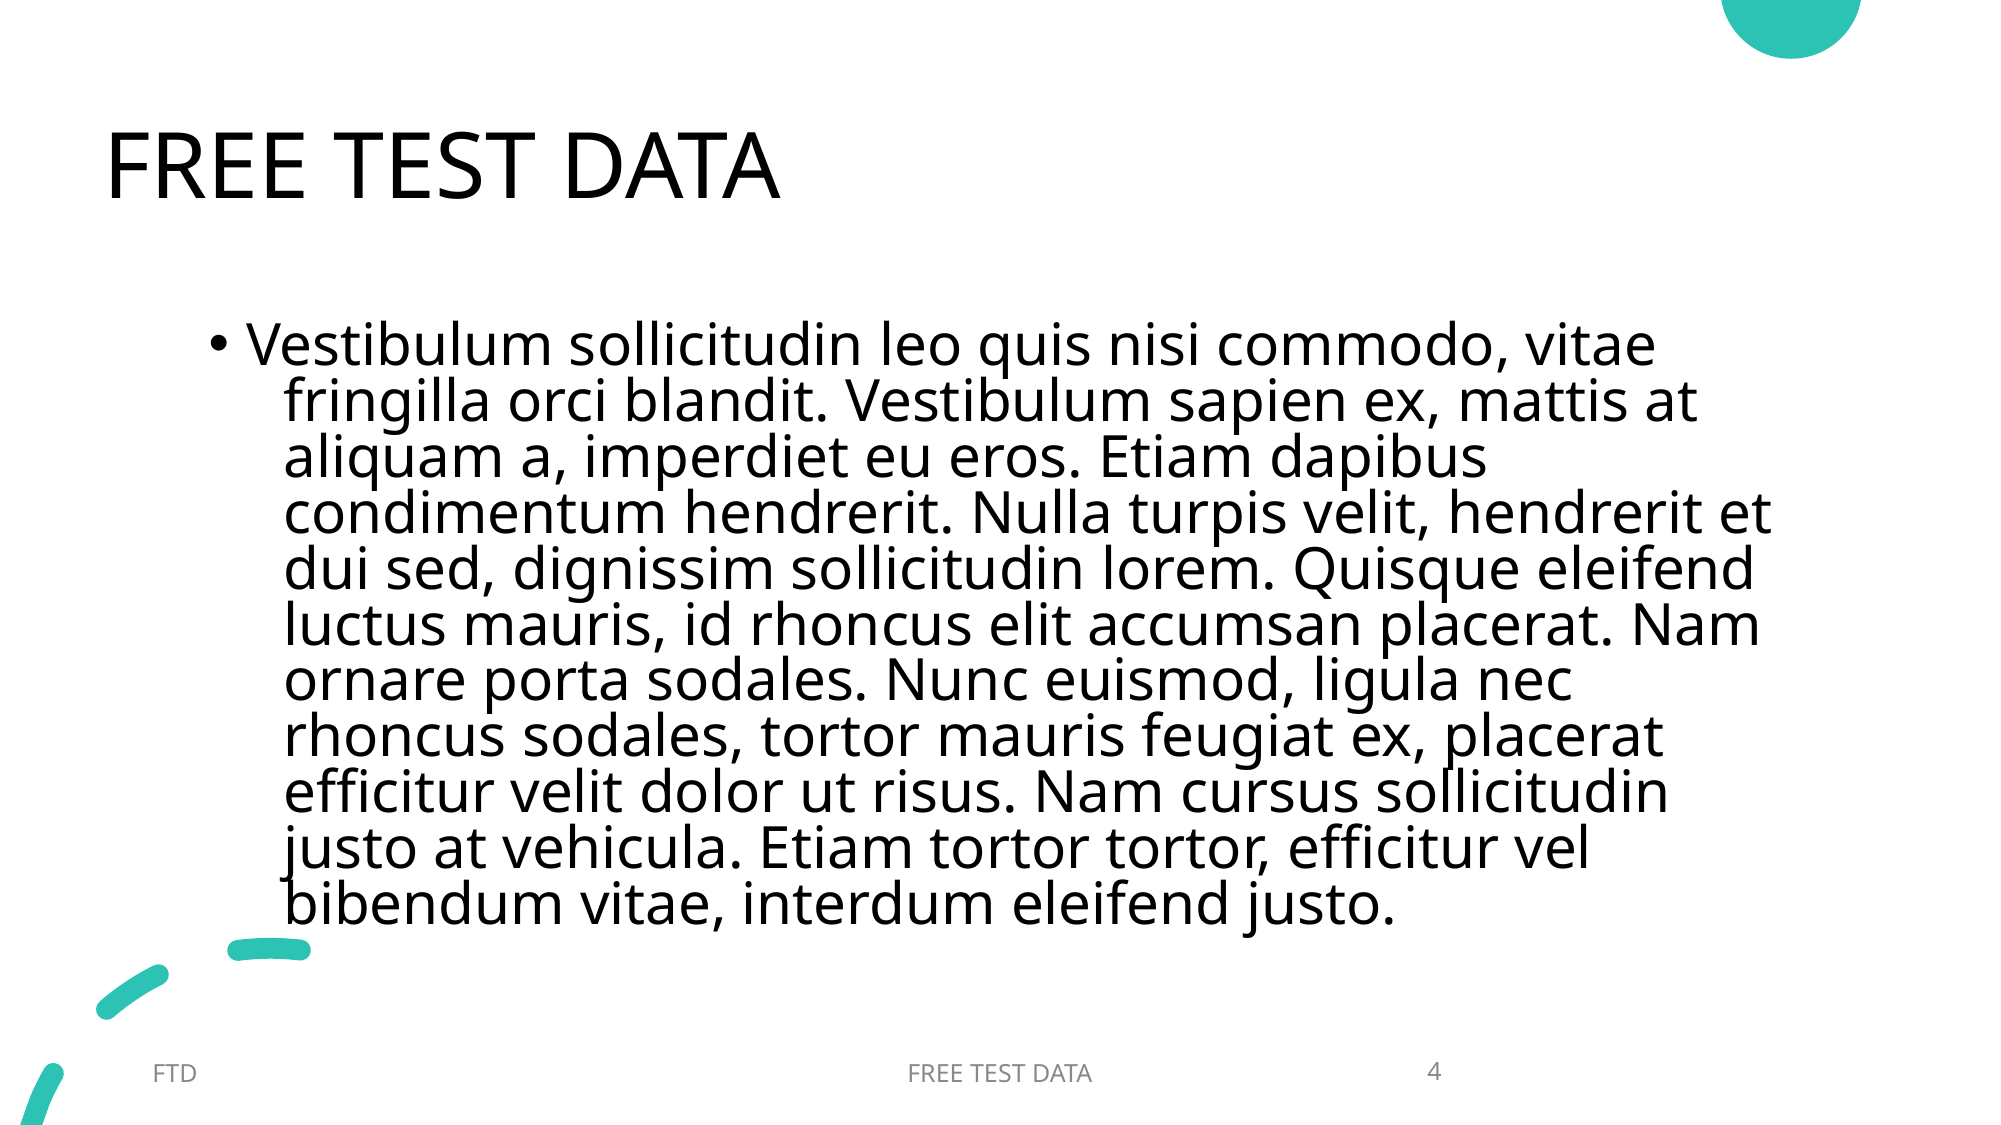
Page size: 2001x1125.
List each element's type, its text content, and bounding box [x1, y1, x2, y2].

text_box 4 [1412, 1042, 1863, 1103]
text_box FREE TEST DATA [662, 1042, 1338, 1103]
list Vestibulum sollicitudin leo quis nisi commodo, vitae fringilla orci blandit. Vestibulum sapien ex, mattis at aliquam a, imperdiet eu eros. Etiam dapibus condimentum hendrerit. Nulla turpis velit, hendrerit et dui sed, dignissim sollicitudin lorem. Quisque eleifend luctus mauris, id rhoncus elit accumsan placerat. Nam ornare porta sodales. Nunc euismod, ligula nec rhoncus sodales, tortor mauris feugiat ex, placerat efficitur velit dolor ut risus. Nam cursus sollicitudin justo at vehicula. Etiam tortor tortor, efficitur vel bibendum vitae, interdum eleifend justo. [193, 313, 1807, 947]
title FREE TEST DATA [88, 59, 1814, 278]
text_box FTD [137, 1042, 588, 1103]
